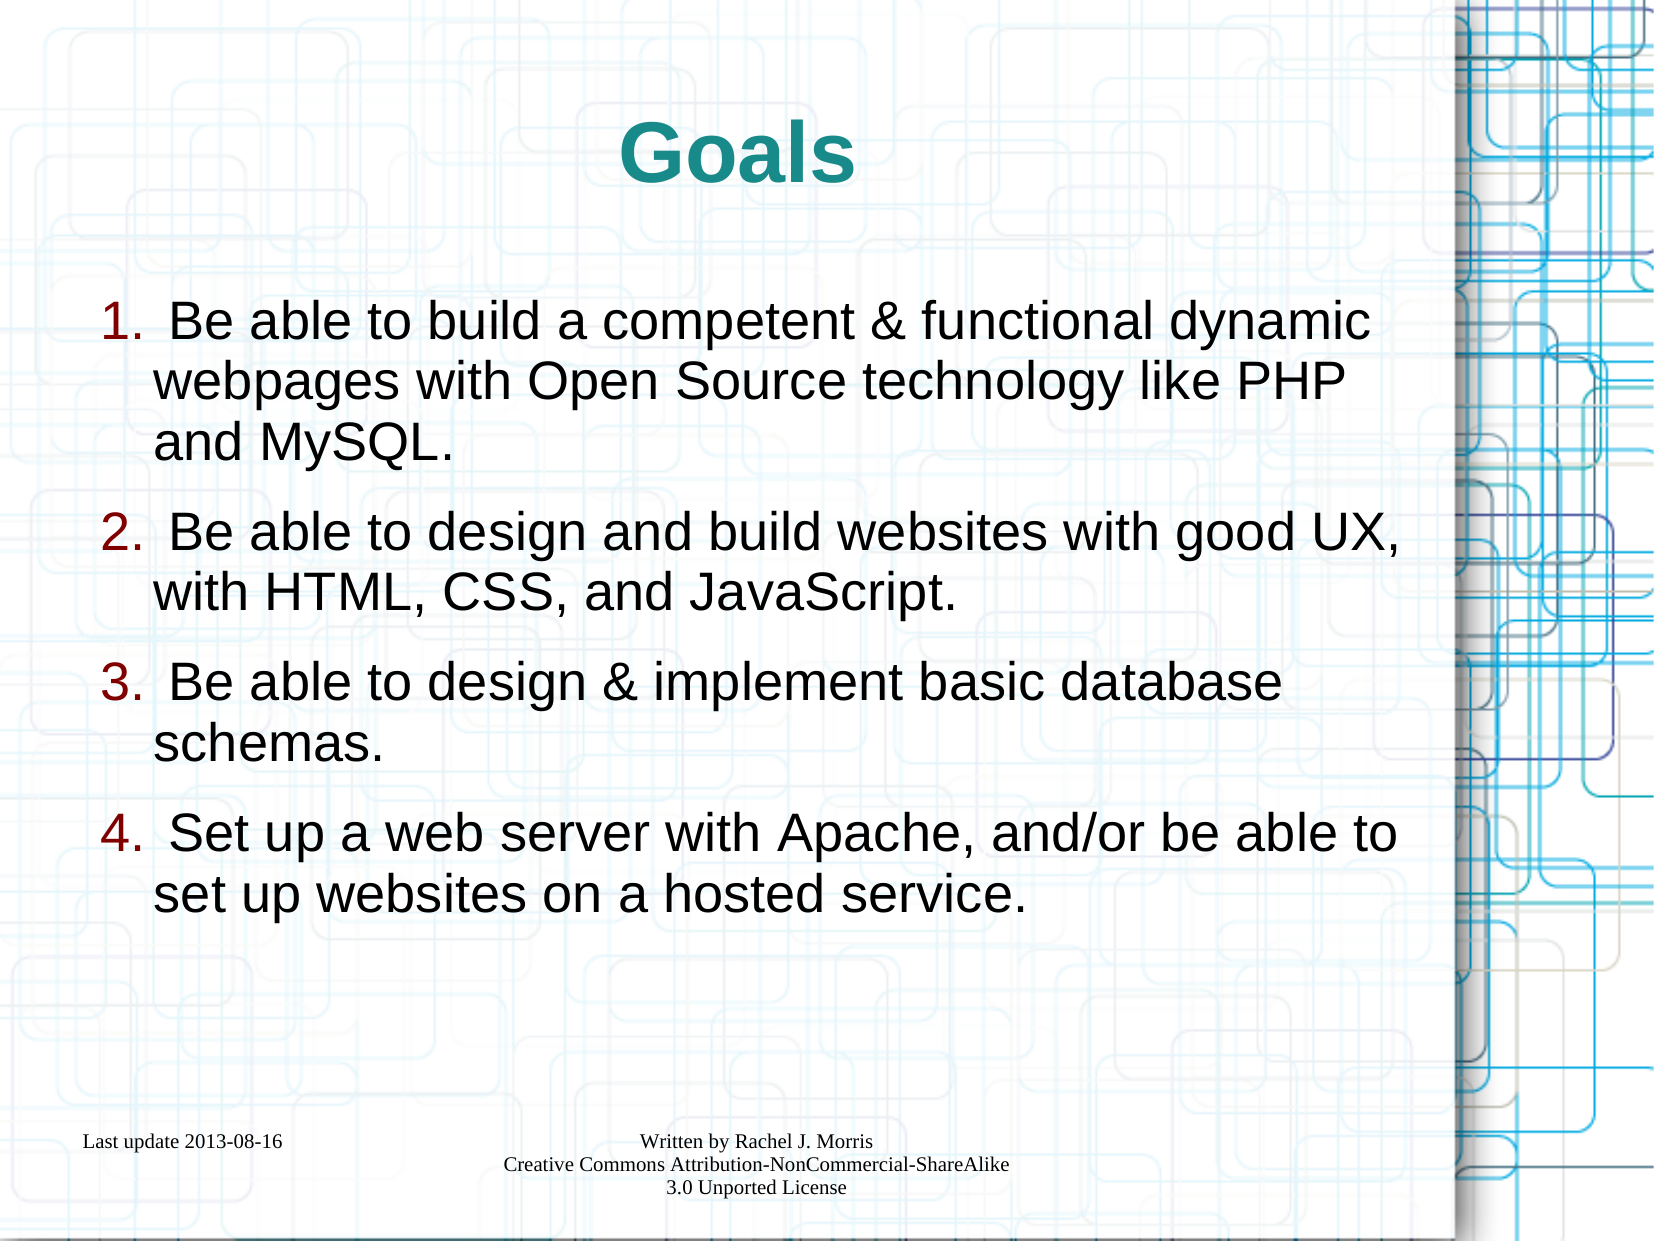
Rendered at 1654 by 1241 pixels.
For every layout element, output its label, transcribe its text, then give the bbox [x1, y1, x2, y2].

title Goals [59, 49, 1418, 257]
picture [0, 0, 1654, 1241]
list Be able to build a competent & functional dynamic webpages with Open Source technology like PHP and MySQL. Be able to design and build websites with good UX, with HTML, CSS, and JavaScript. Be able to design & implement basic database schemas. Set up a web server with Apache, and/or be able to set up websites on a hosted service. [82, 290, 1418, 1010]
